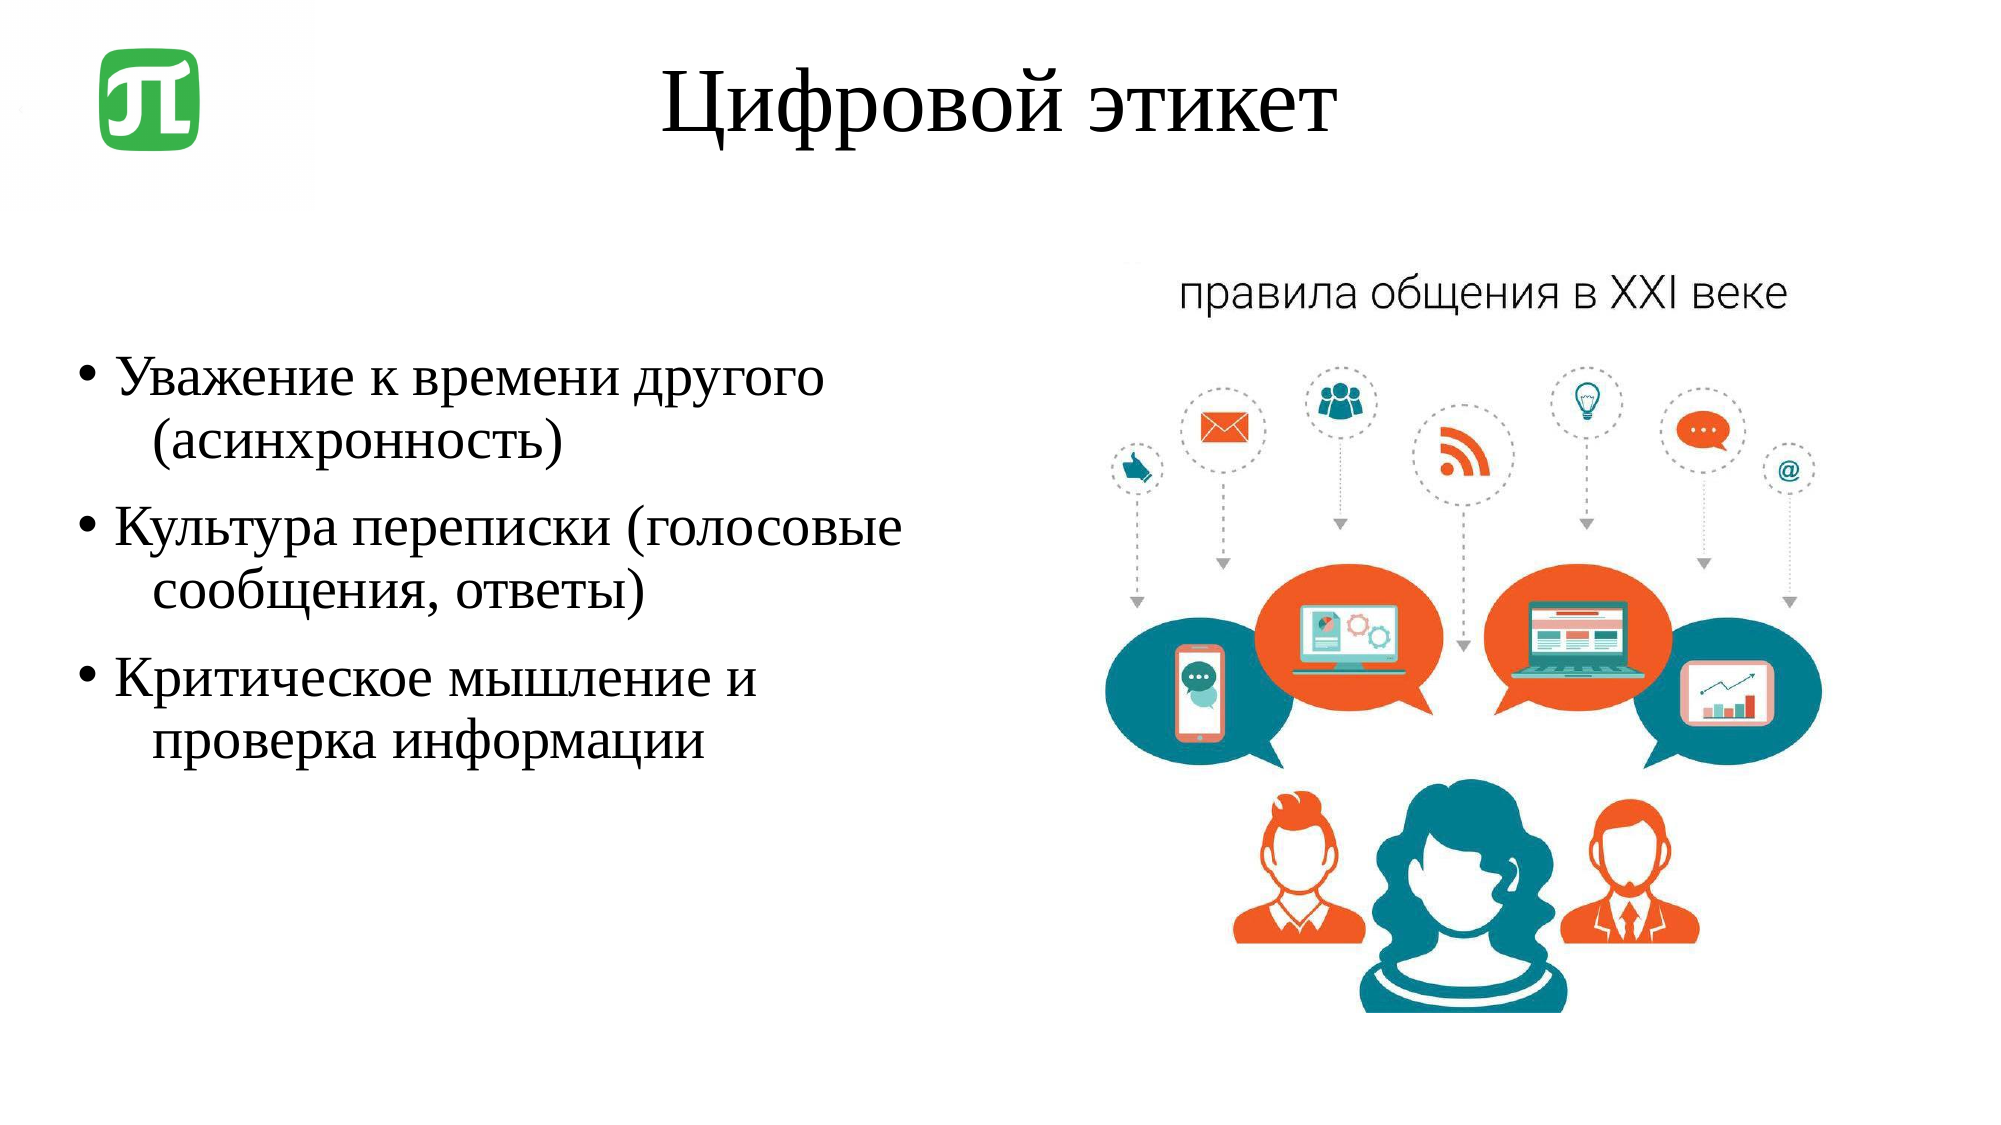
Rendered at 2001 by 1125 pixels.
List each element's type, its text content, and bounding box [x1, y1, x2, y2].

picture [0, 0, 315, 211]
title Цифровой этикет [315, 0, 1863, 211]
picture [998, 262, 1951, 1013]
list Уважение к времени другого (асинхронность) Культура переписки (голосовые сообщения, ответы) Критическое мышление и проверка информации [62, 337, 938, 1052]
